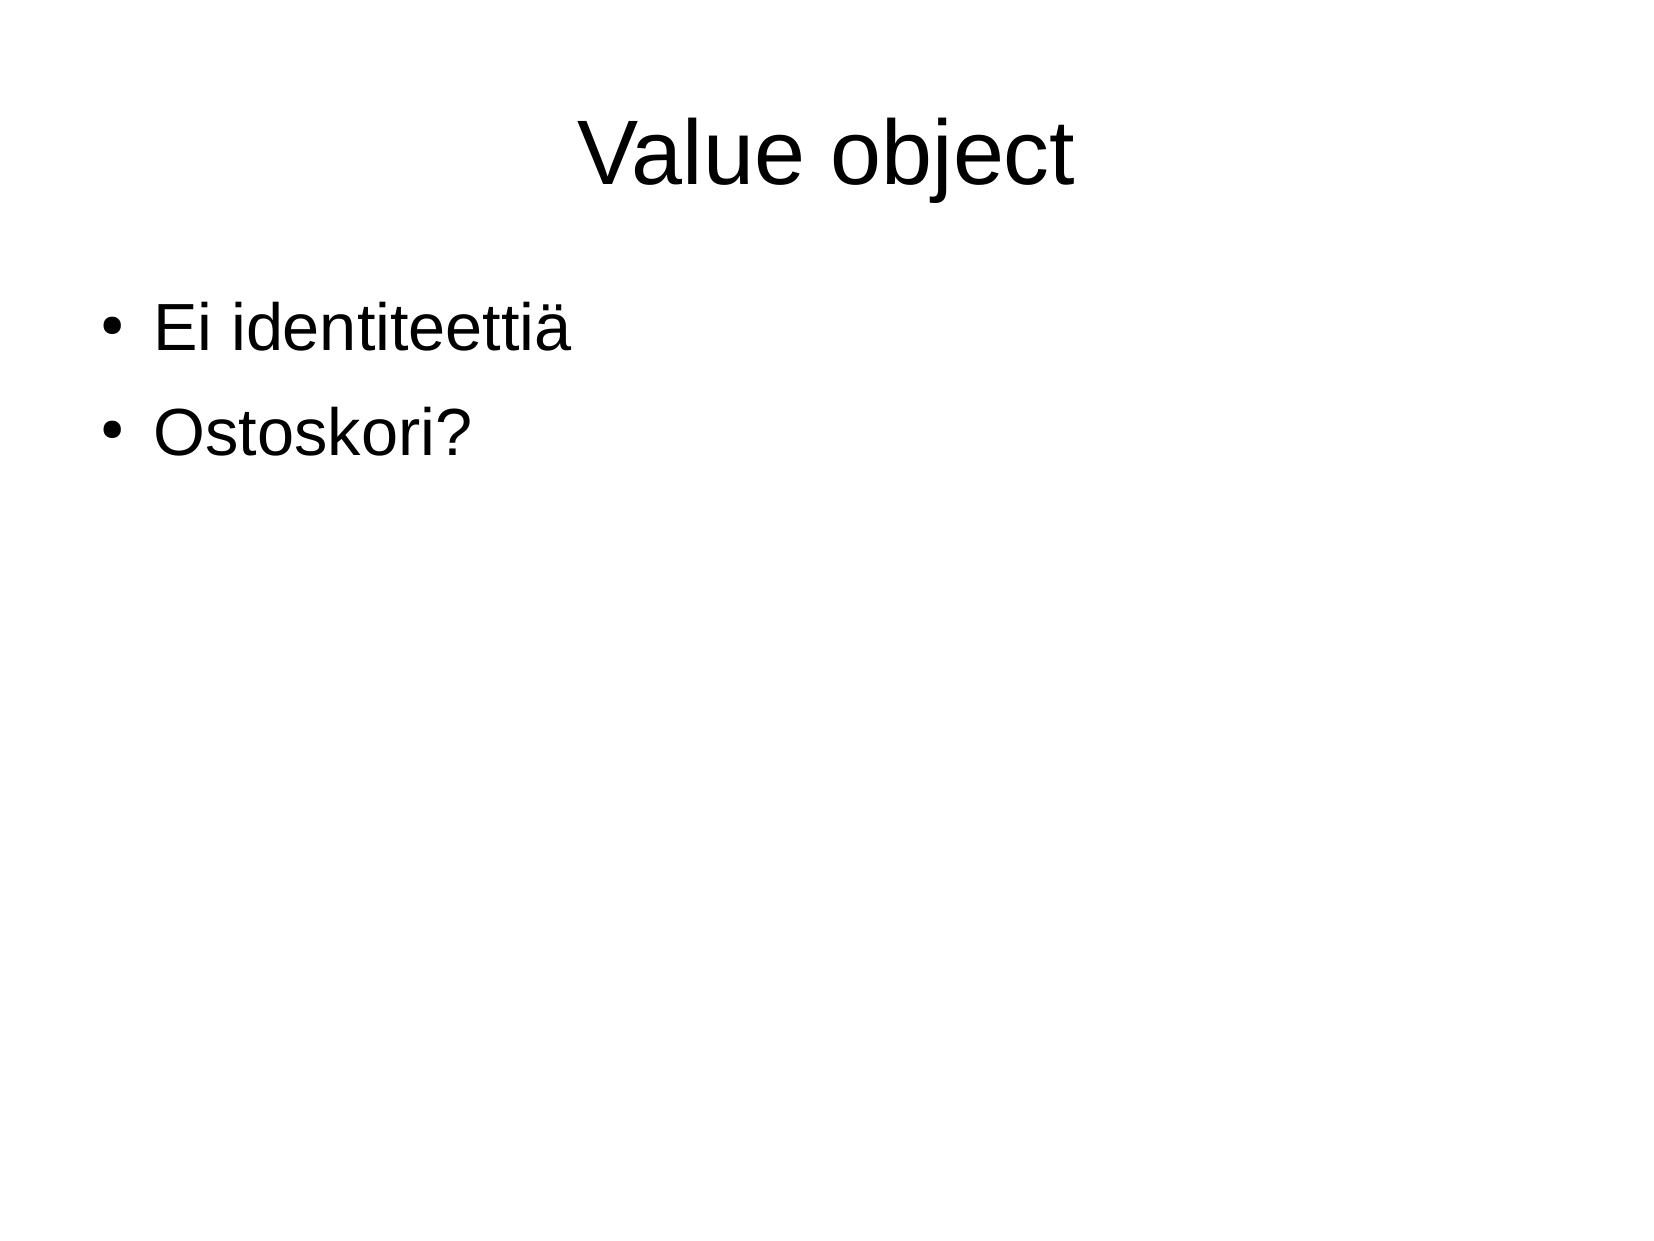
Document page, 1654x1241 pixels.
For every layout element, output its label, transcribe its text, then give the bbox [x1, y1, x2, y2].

list Ei identiteettiä Ostoskori? [82, 290, 1571, 1010]
title Value object [82, 49, 1571, 257]
